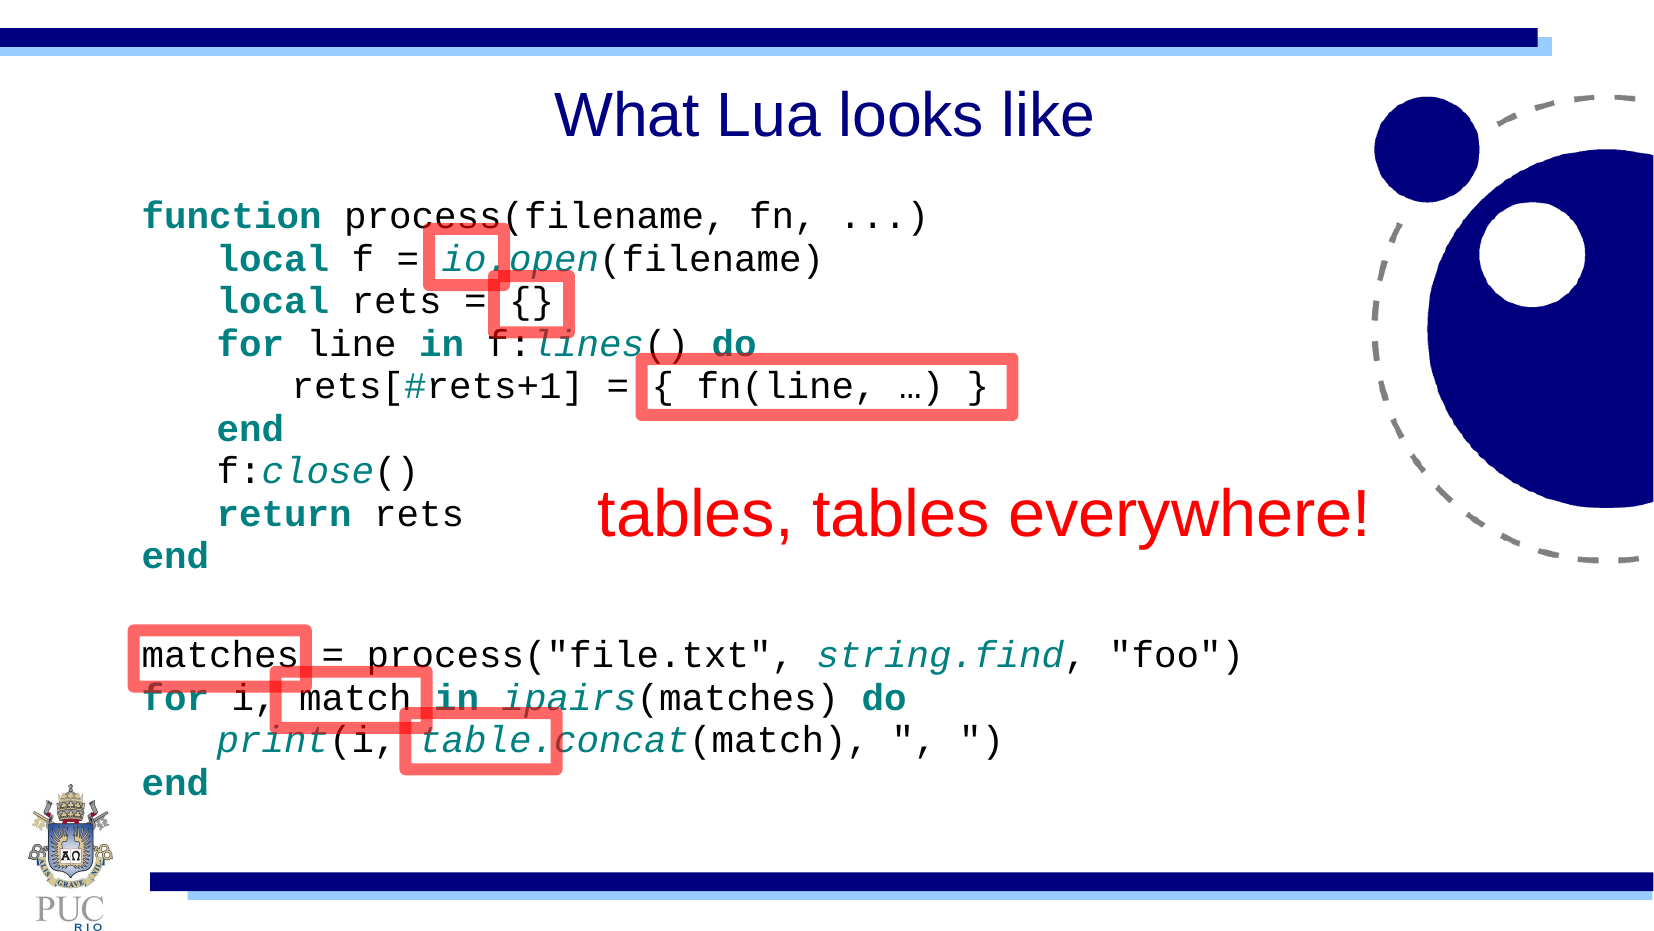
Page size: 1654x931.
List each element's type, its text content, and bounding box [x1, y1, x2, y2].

picture [28, 784, 113, 931]
subtitle function process(filename, fn, ...) local f = io.open(filename) local rets = {} for line in f:lines() do rets[#rets+1] = { fn(line, …) } end f:close() return rets end matches = process("file.txt", string.find, "foo") for i, match in ipairs(matches) do print(i, table.concat(match), ", ") end [282, 678, 420, 721]
title What Lua looks like [37, 37, 1613, 193]
subtitle function process(filename, fn, ...) local f = io.open(filename) local rets = {} for line in f:lines() do rets[#rets+1] = { fn(line, …) } end f:close() return rets end matches = process("file.txt", string.find, "foo") for i, match in ipairs(matches) do print(i, table.concat(match), ", ") end [141, 637, 299, 680]
text_box tables, tables everywhere! [582, 468, 1347, 559]
subtitle function process(filename, fn, ...) local f = io.open(filename) local rets = {} for line in f:lines() do rets[#rets+1] = { fn(line, …) } end f:close() return rets end matches = process("file.txt", string.find, "foo") for i, match in ipairs(matches) do print(i, table.concat(match), ", ") end [412, 720, 550, 763]
picture [1347, 47, 1654, 582]
subtitle function process(filename, fn, ...) local f = io.open(filename) local rets = {} for line in f:lines() do rets[#rets+1] = { fn(line, …) } end f:close() return rets end matches = process("file.txt", string.find, "foo") for i, match in ipairs(matches) do print(i, table.concat(match), ", ") end [141, 197, 1630, 807]
